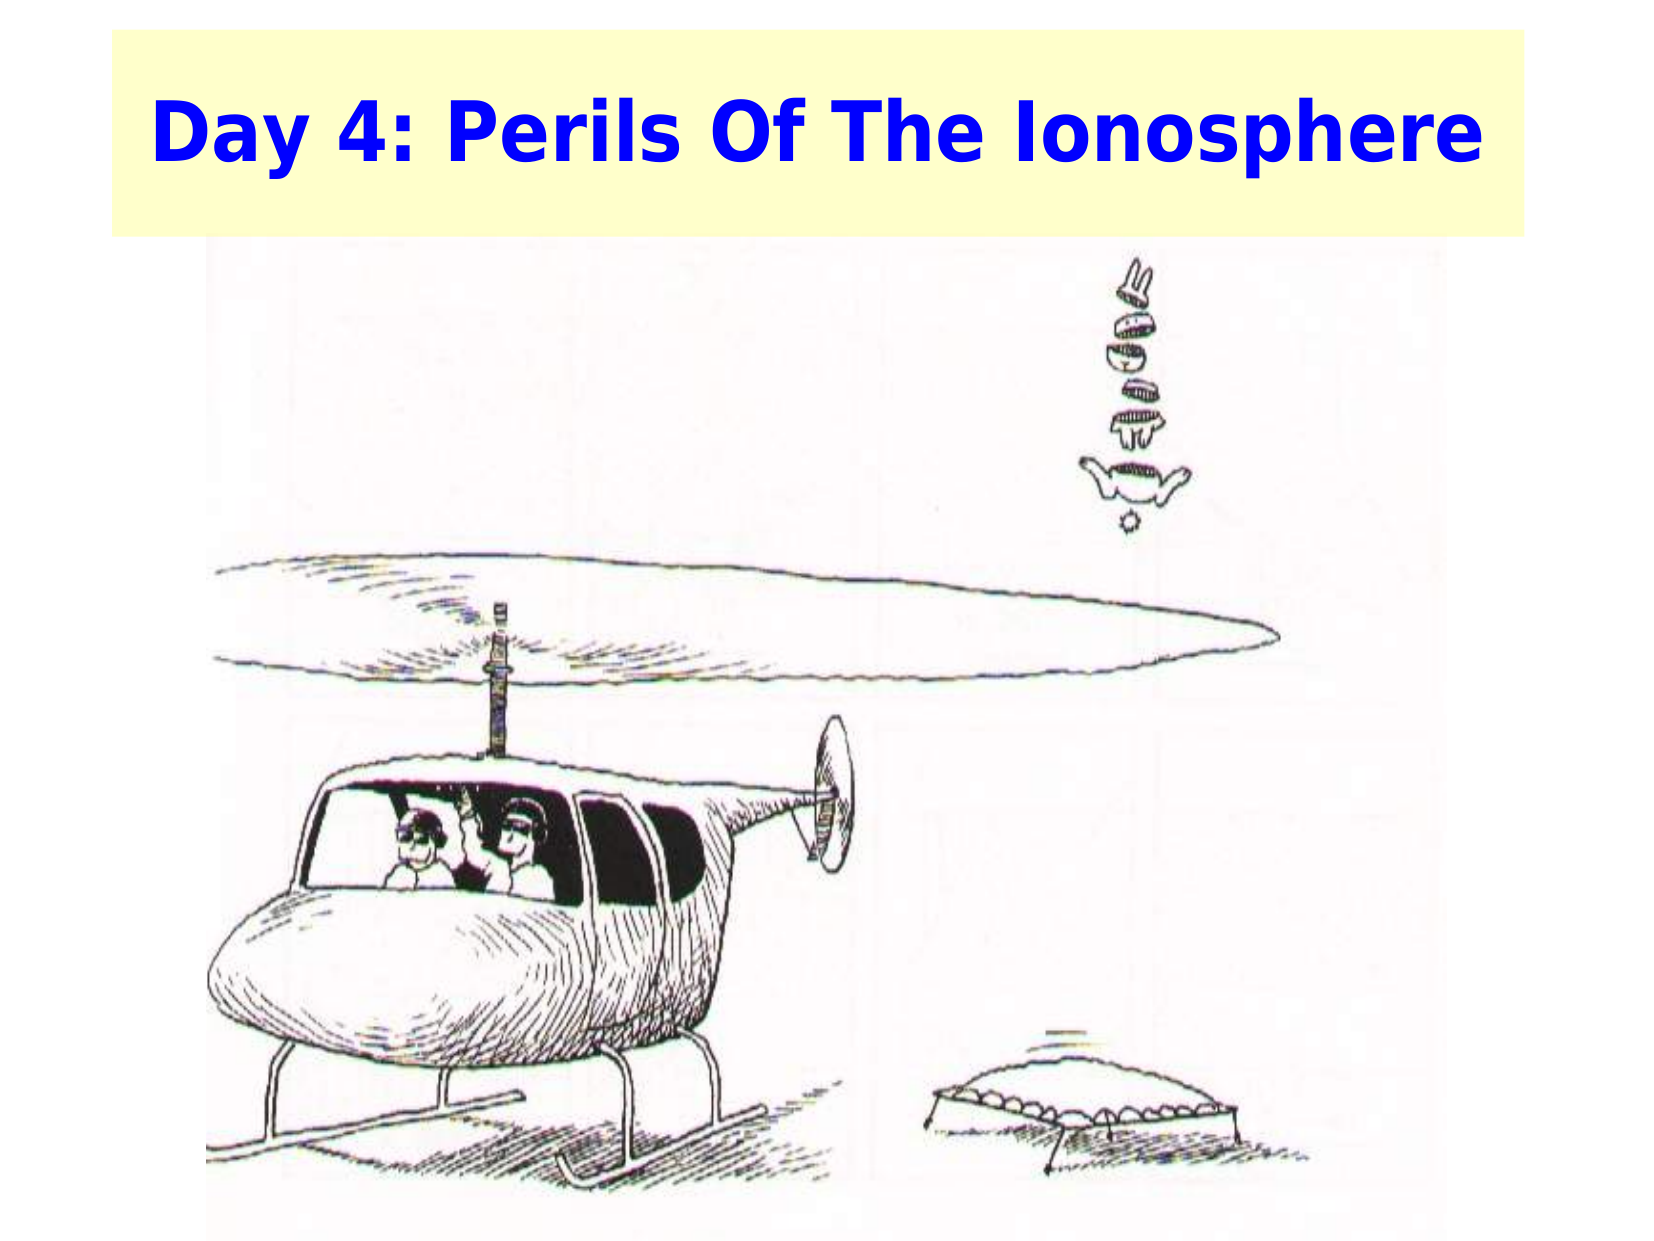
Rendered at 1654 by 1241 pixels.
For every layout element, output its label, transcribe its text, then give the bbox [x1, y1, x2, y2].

picture [206, 237, 1447, 1241]
title Day 4: Perils Of The Ionosphere [112, 29, 1525, 237]
